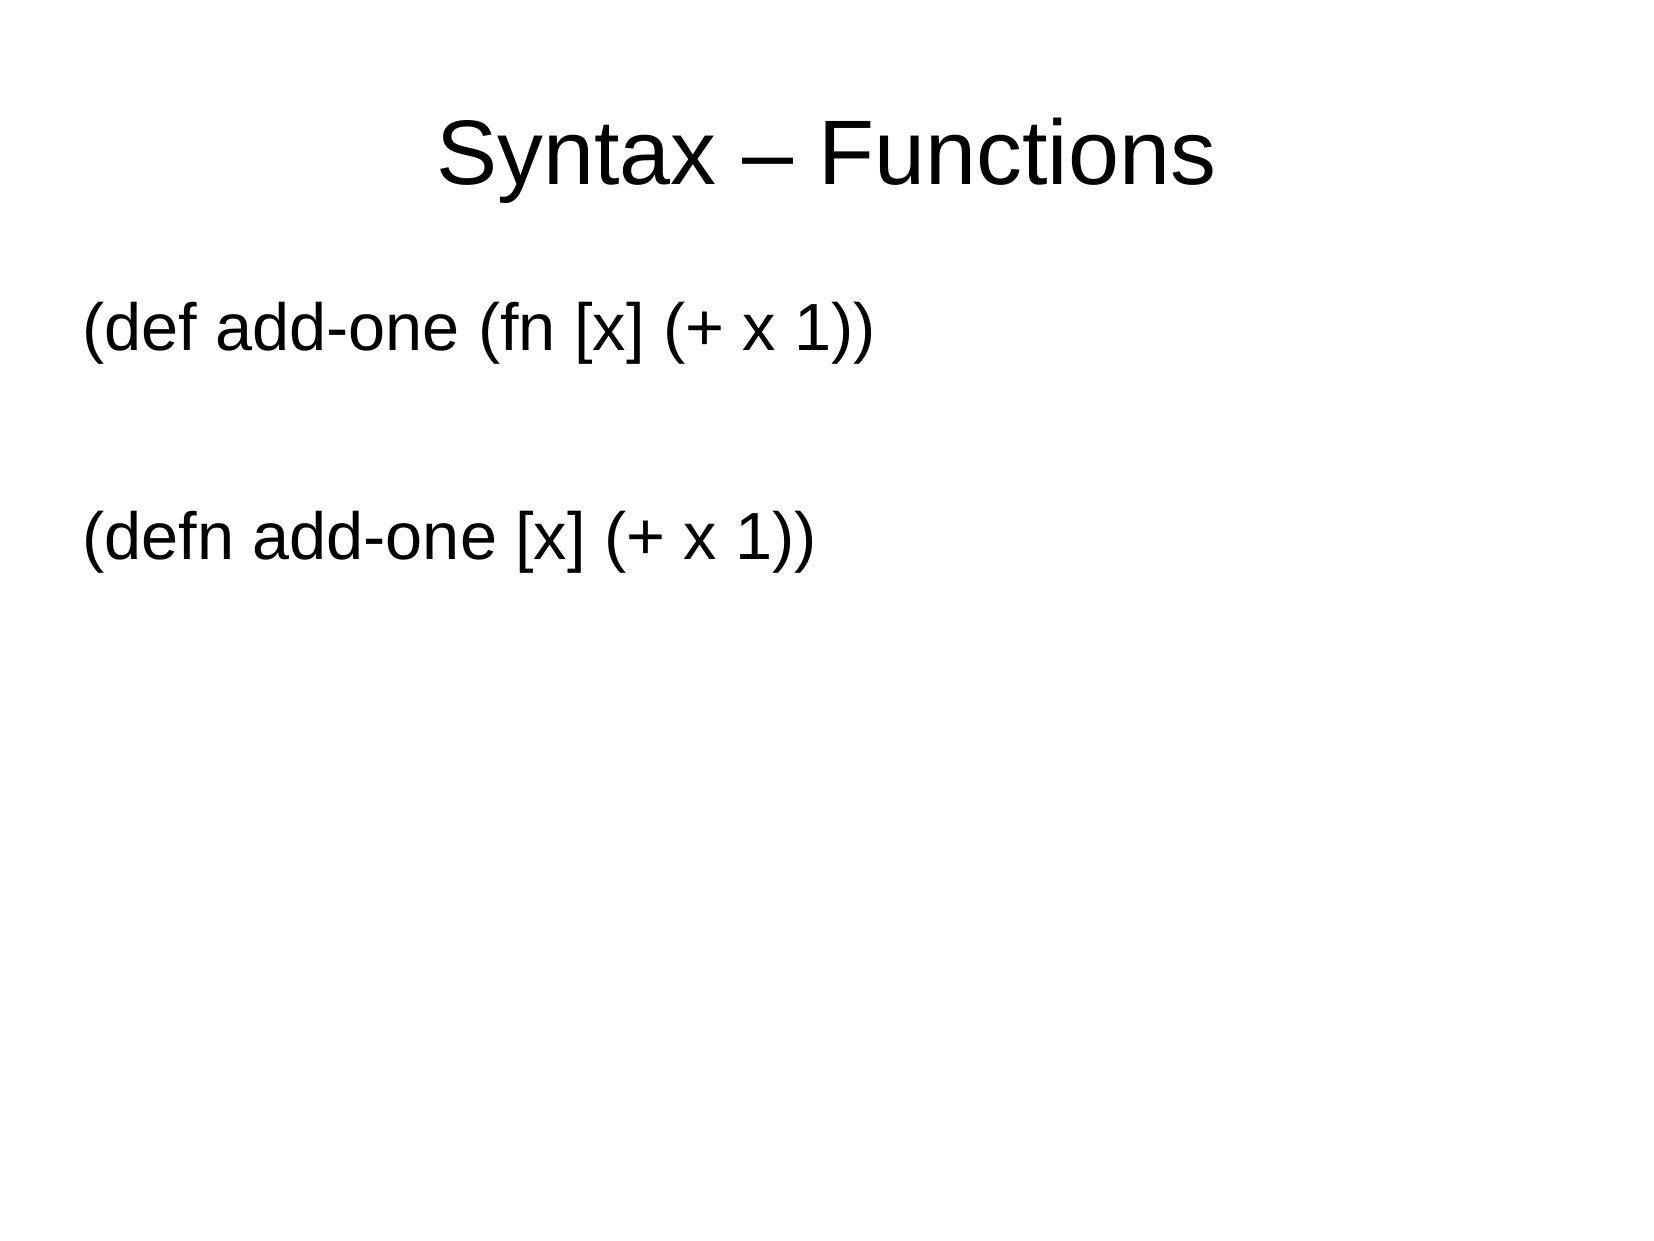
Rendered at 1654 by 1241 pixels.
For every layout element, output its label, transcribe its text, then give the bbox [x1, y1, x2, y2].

title Syntax – Functions [82, 49, 1571, 257]
list (def add-one (fn [x] (+ x 1)) (defn add-one [x] (+ x 1)) [82, 290, 1571, 1109]
